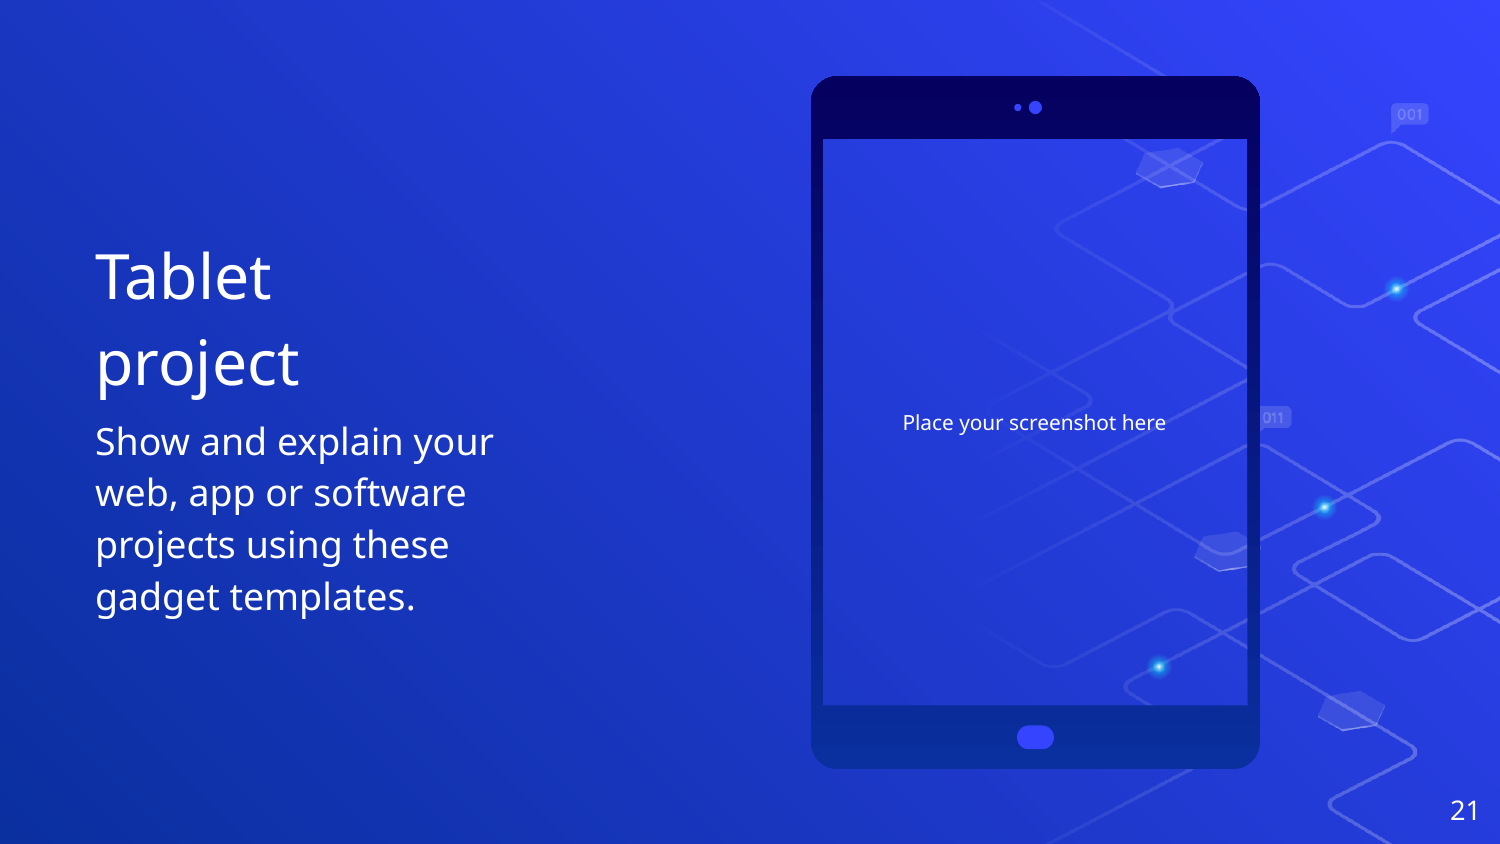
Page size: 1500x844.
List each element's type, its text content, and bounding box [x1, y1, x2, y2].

picture [0, 0, 1500, 844]
text_box Place your screenshot here [823, 139, 1247, 704]
text_box [810, 76, 1260, 770]
slide_number <number> [1391, 779, 1482, 844]
list Tablet project Show and explain your web, app or software projects using these gadget templates. [95, 128, 512, 716]
